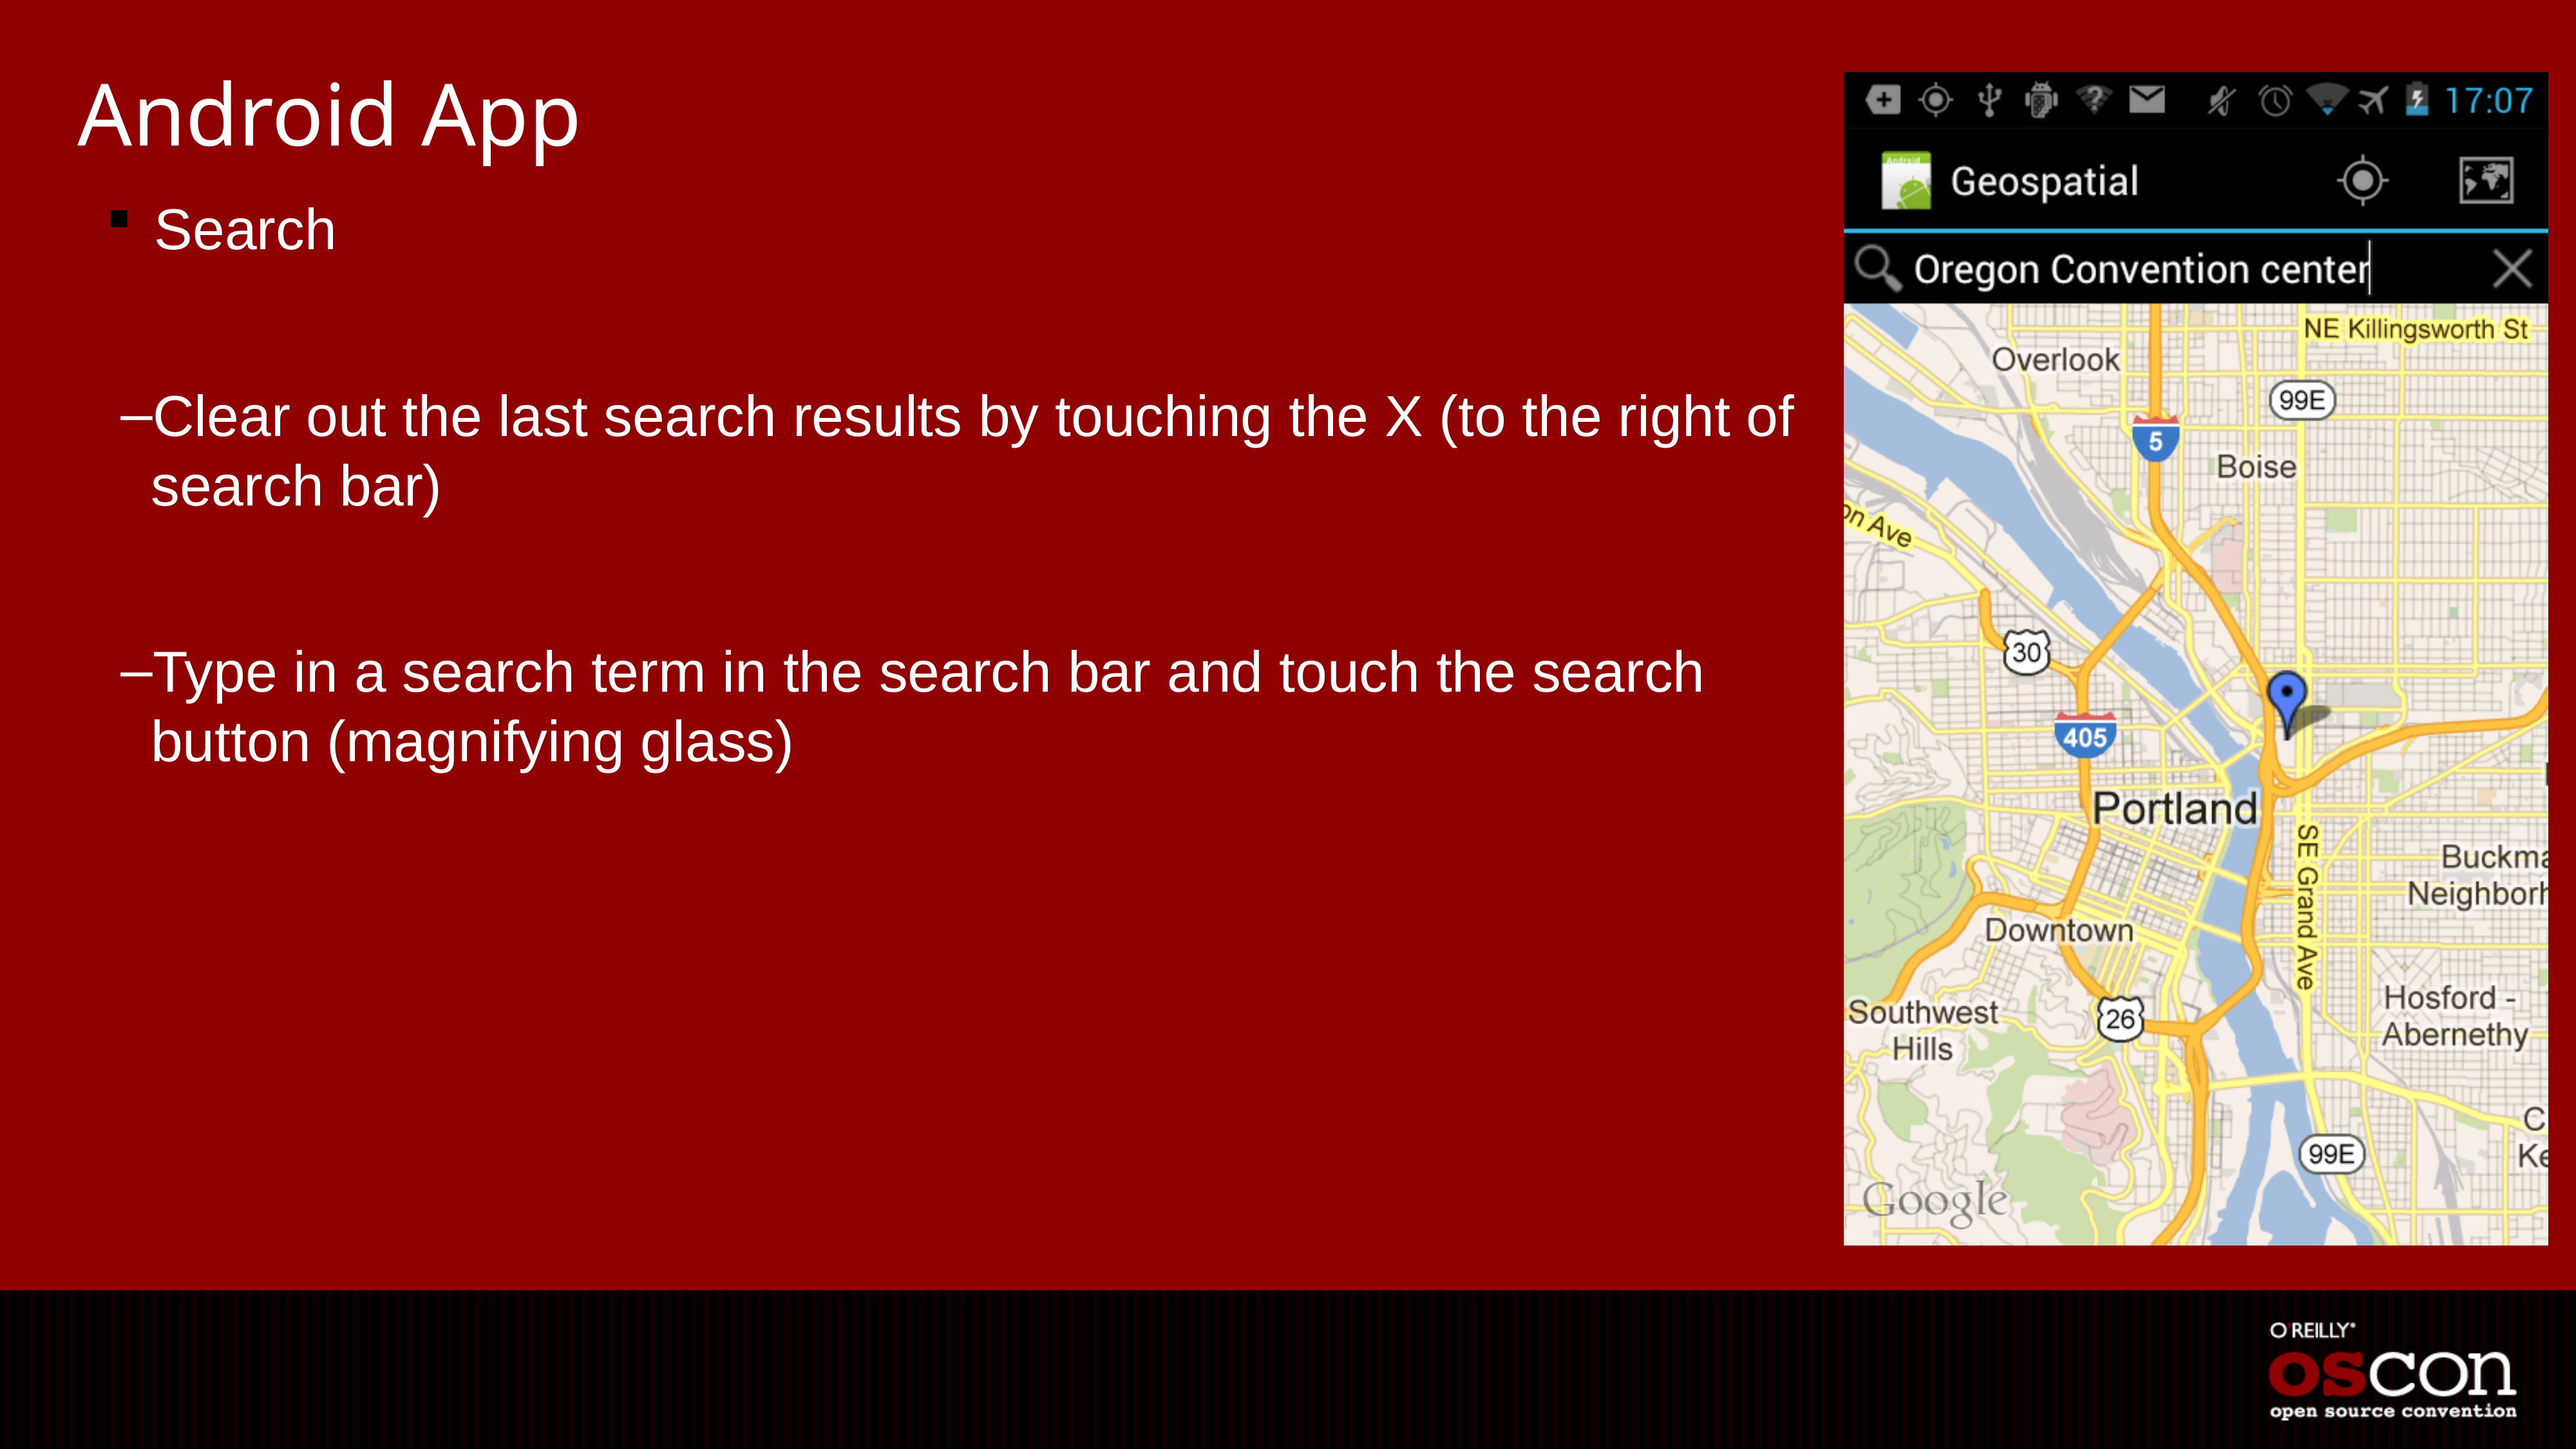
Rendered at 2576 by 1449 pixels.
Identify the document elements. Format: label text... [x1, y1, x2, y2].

title Android App [72, 24, 2501, 199]
list Search Clear out the last search results by touching the X (to the right of search bar) Type in a search term in the search bar and touch the search button (magnifying glass) [72, 191, 1812, 1449]
picture [0, 0, 2576, 1449]
